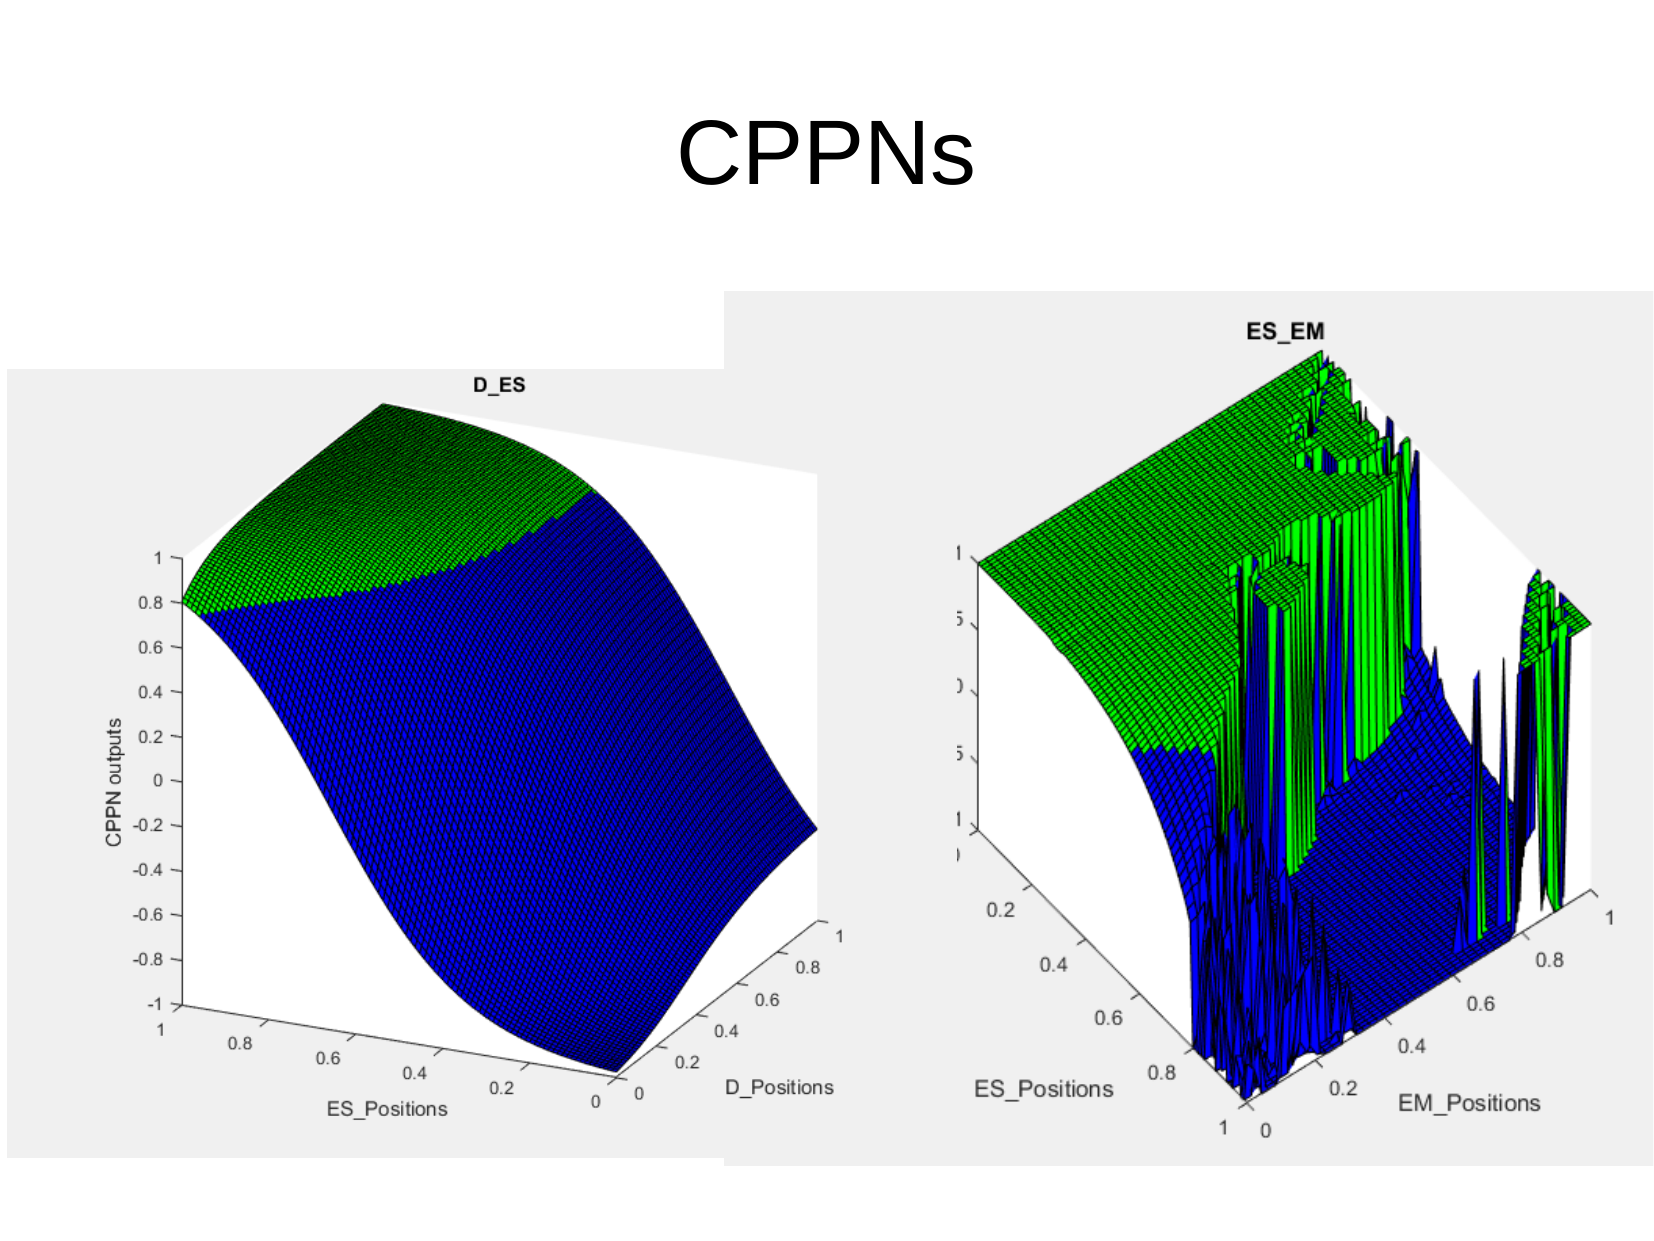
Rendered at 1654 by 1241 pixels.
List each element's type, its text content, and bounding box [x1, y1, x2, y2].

title CPPNs [82, 49, 1571, 257]
picture [7, 291, 1654, 1166]
